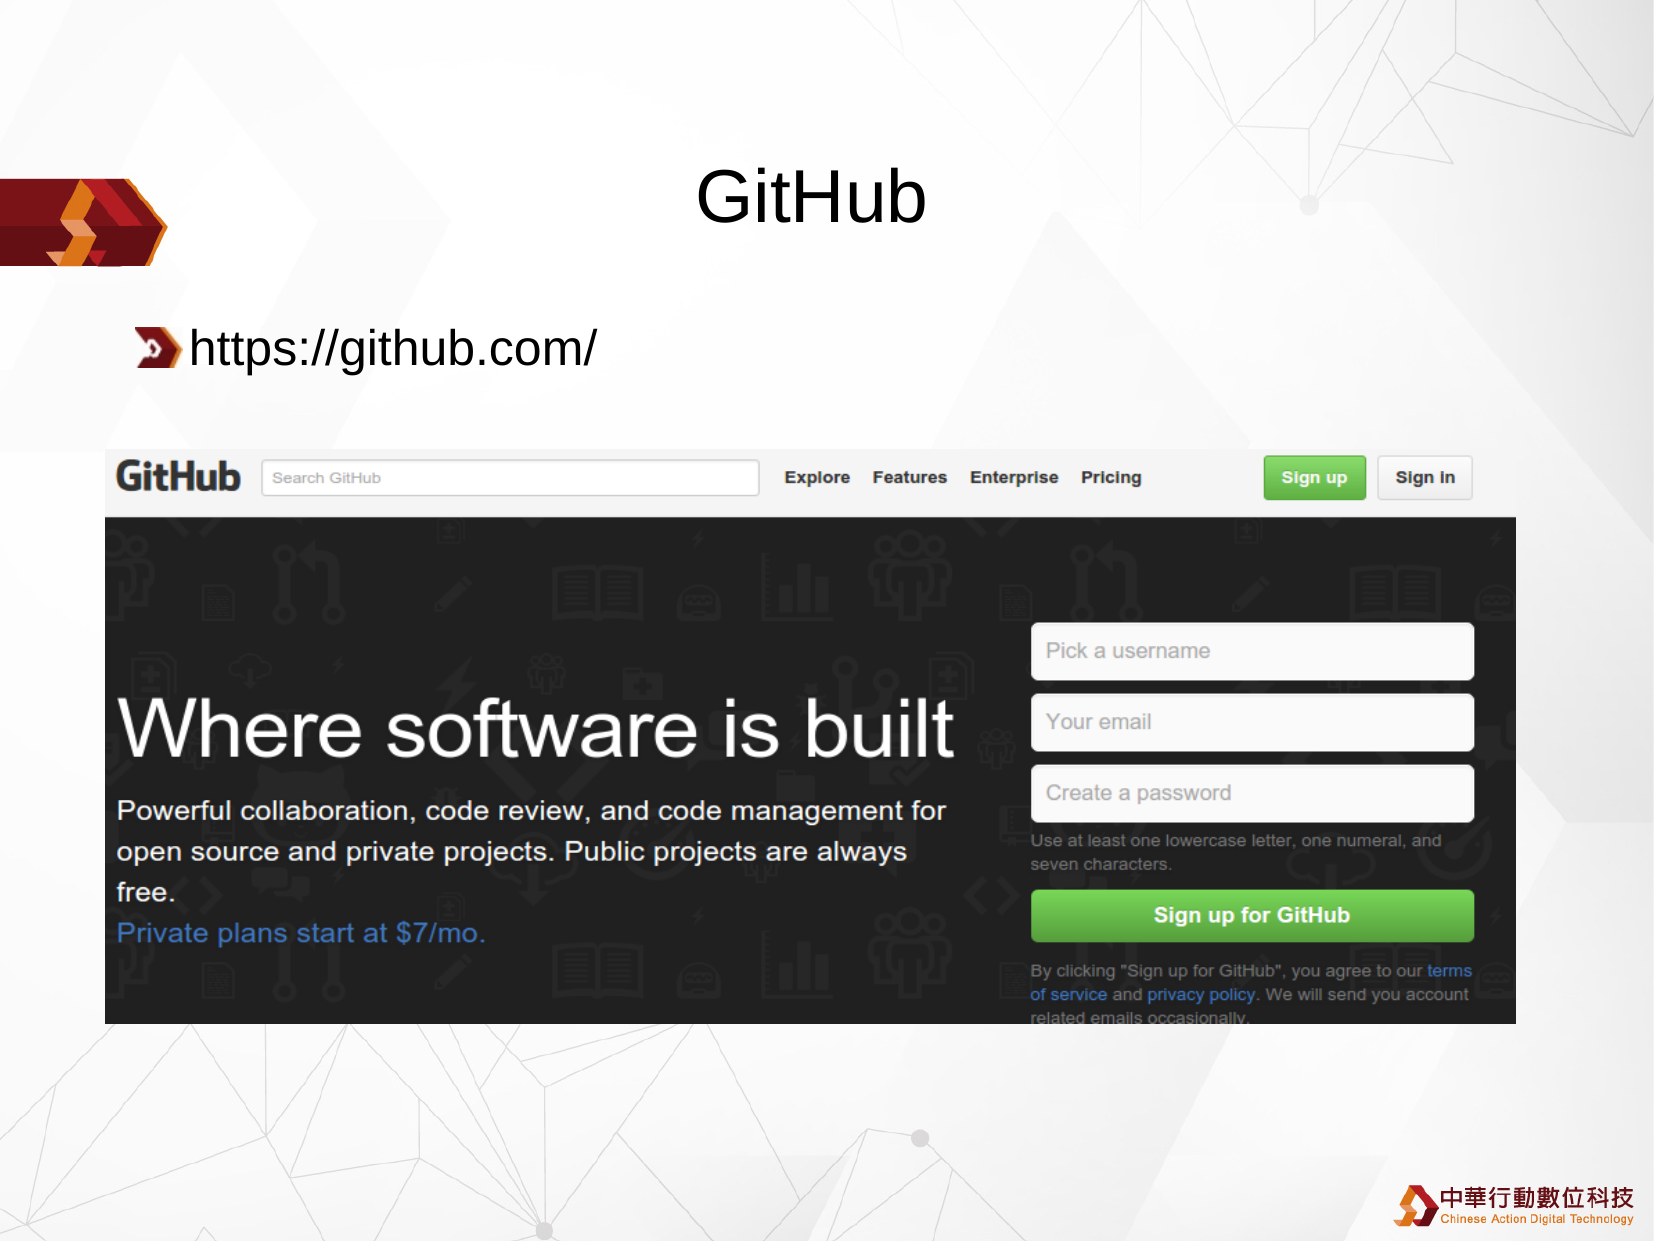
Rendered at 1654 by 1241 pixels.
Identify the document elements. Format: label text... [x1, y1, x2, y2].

title GitHub [118, 112, 1506, 281]
picture [0, 0, 1654, 1241]
list https://github.com/ [118, 319, 1571, 1040]
